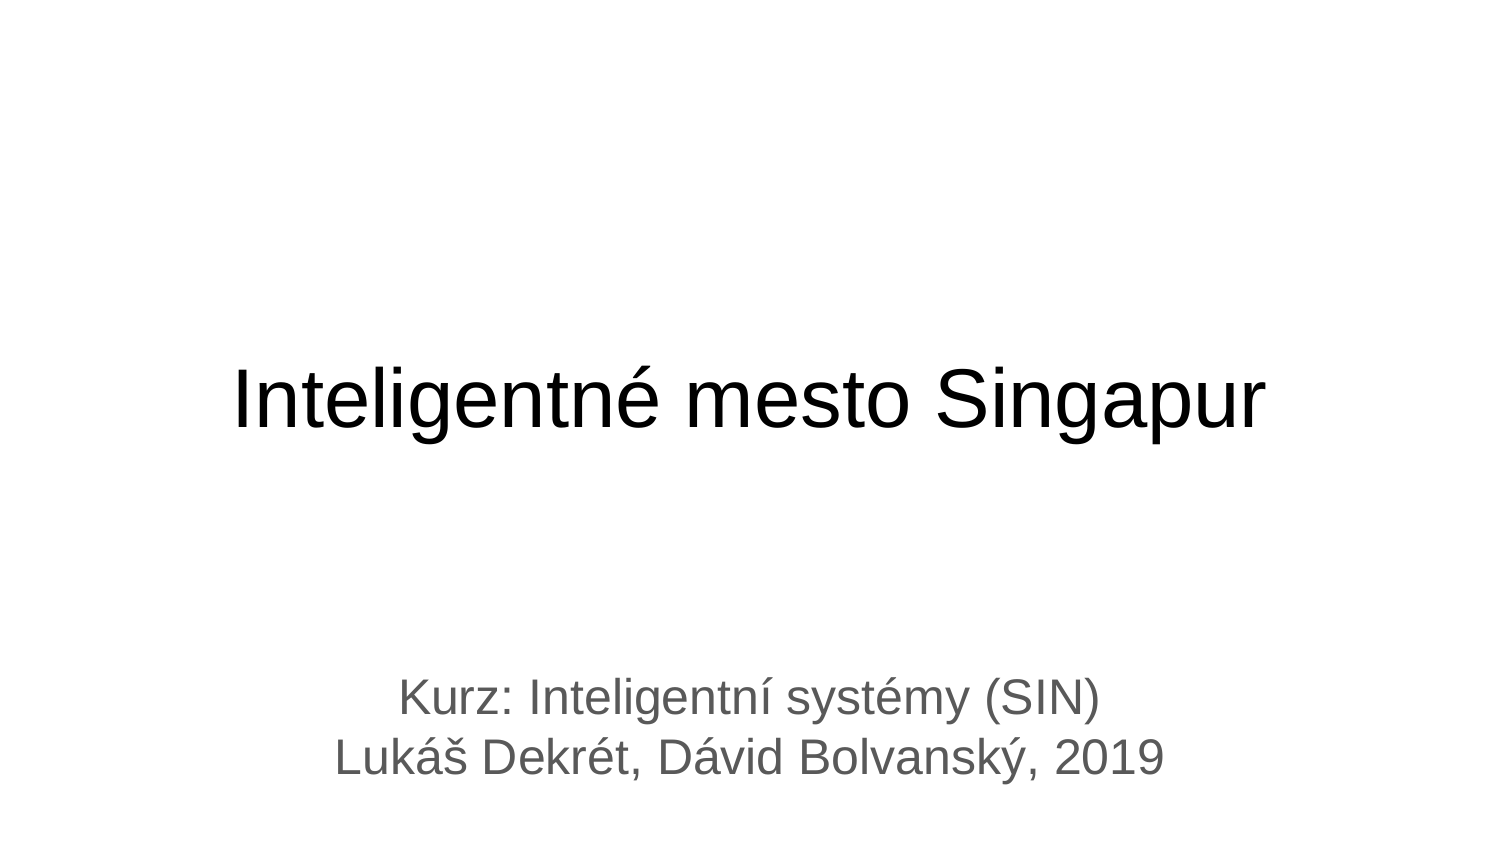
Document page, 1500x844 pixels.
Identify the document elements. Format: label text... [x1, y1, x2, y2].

subtitle Kurz: Inteligentní systémy (SIN) Lukáš Dekrét, Dávid Bolvanský, 2019 [51, 650, 1449, 781]
title Inteligentné mesto Singapur [51, 122, 1449, 459]
